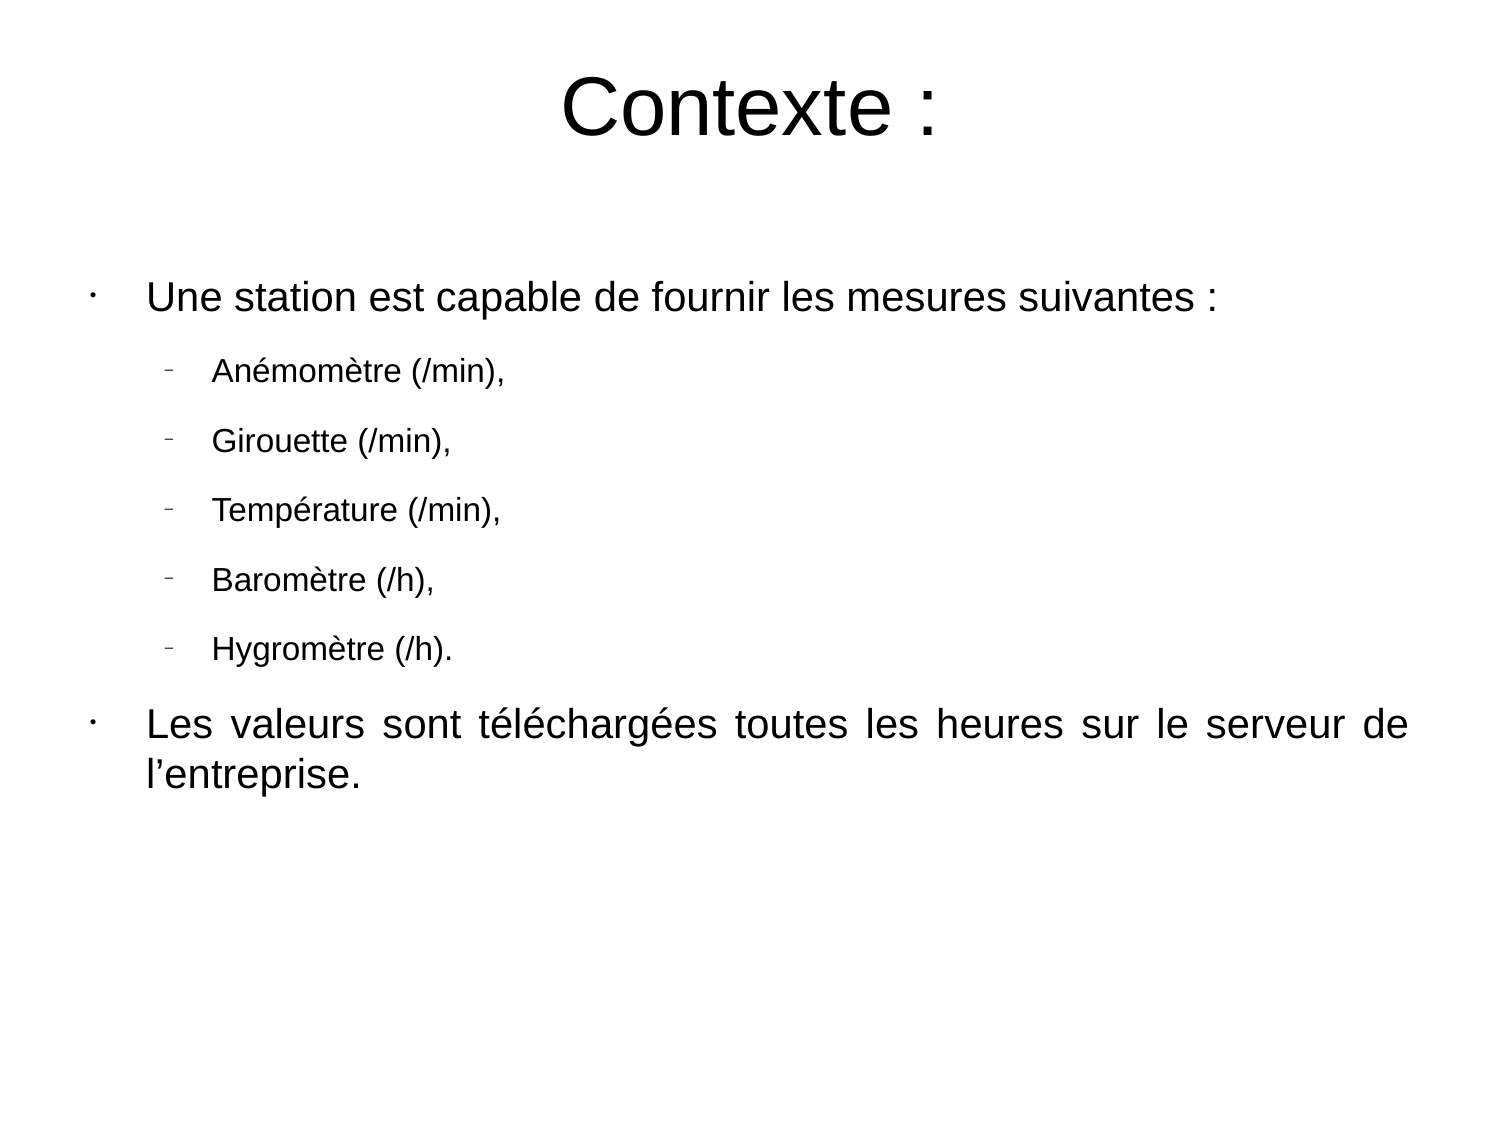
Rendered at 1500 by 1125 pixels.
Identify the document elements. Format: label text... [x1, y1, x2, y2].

list Une station est capable de fournir les mesures suivantes : Anémomètre (/min), Girouette (/min), Température (/min), Baromètre (/h), Hygromètre (/h). Les valeurs sont téléchargées toutes les heures sur le serveur de l’entreprise. [75, 262, 1425, 1005]
title Contexte : [75, 45, 1425, 233]
